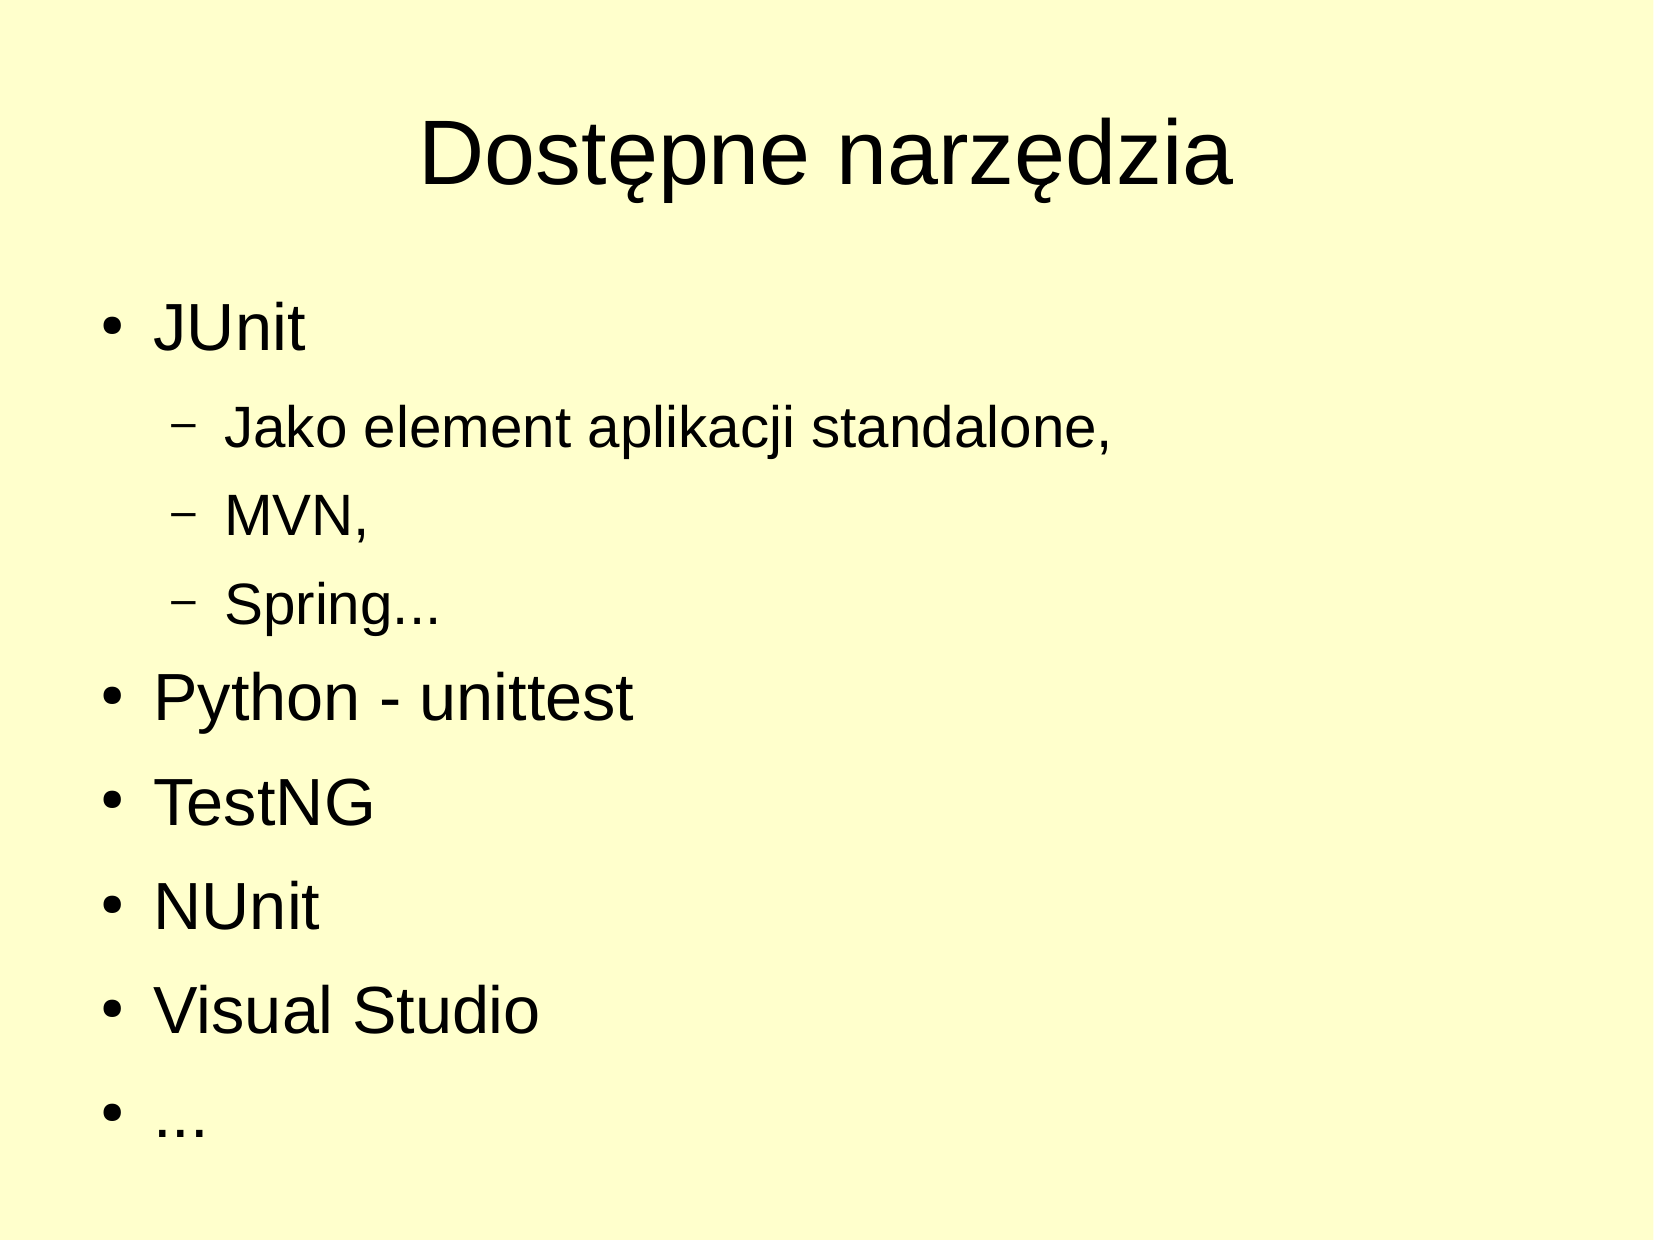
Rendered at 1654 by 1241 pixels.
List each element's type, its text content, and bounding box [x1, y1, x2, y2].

title Dostępne narzędzia [82, 49, 1571, 257]
list JUnit Jako element aplikacji standalone, MVN, Spring... Python - unittest TestNG NUnit Visual Studio ... [82, 290, 1571, 1152]
